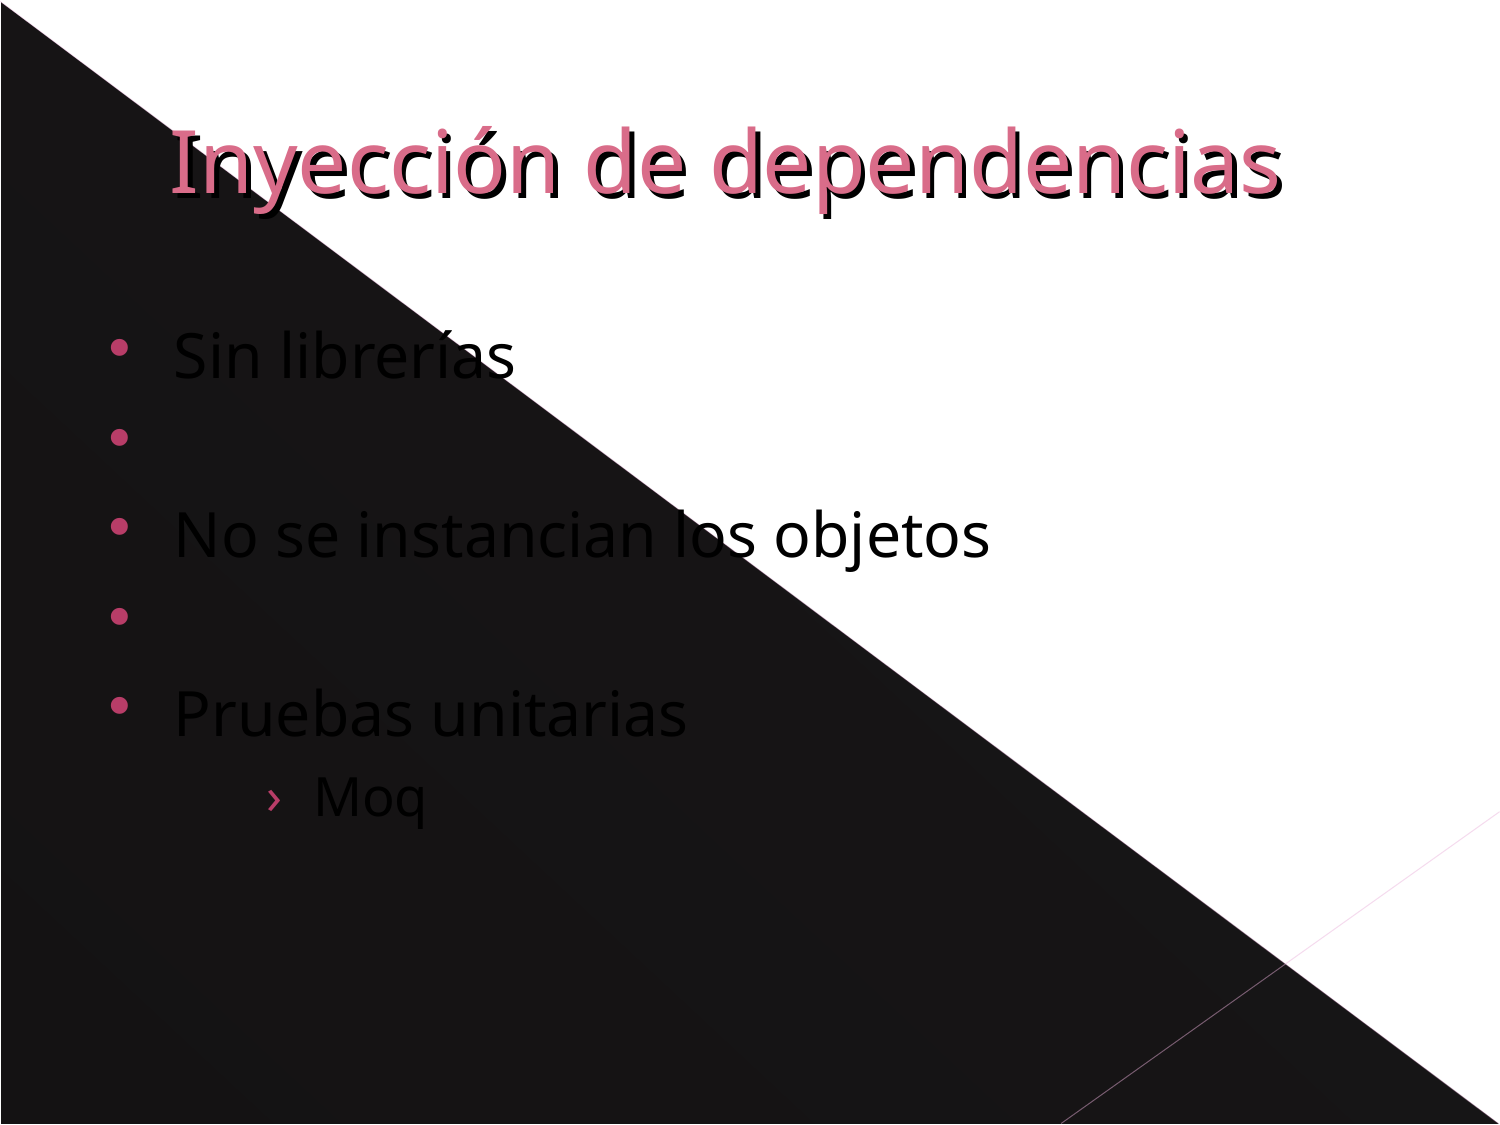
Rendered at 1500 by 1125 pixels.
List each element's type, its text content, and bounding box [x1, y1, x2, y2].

list Sin librerías No se instancian los objetos Pruebas unitarias Moq [75, 308, 1426, 1059]
title Inyección de dependencias [75, 43, 1426, 274]
